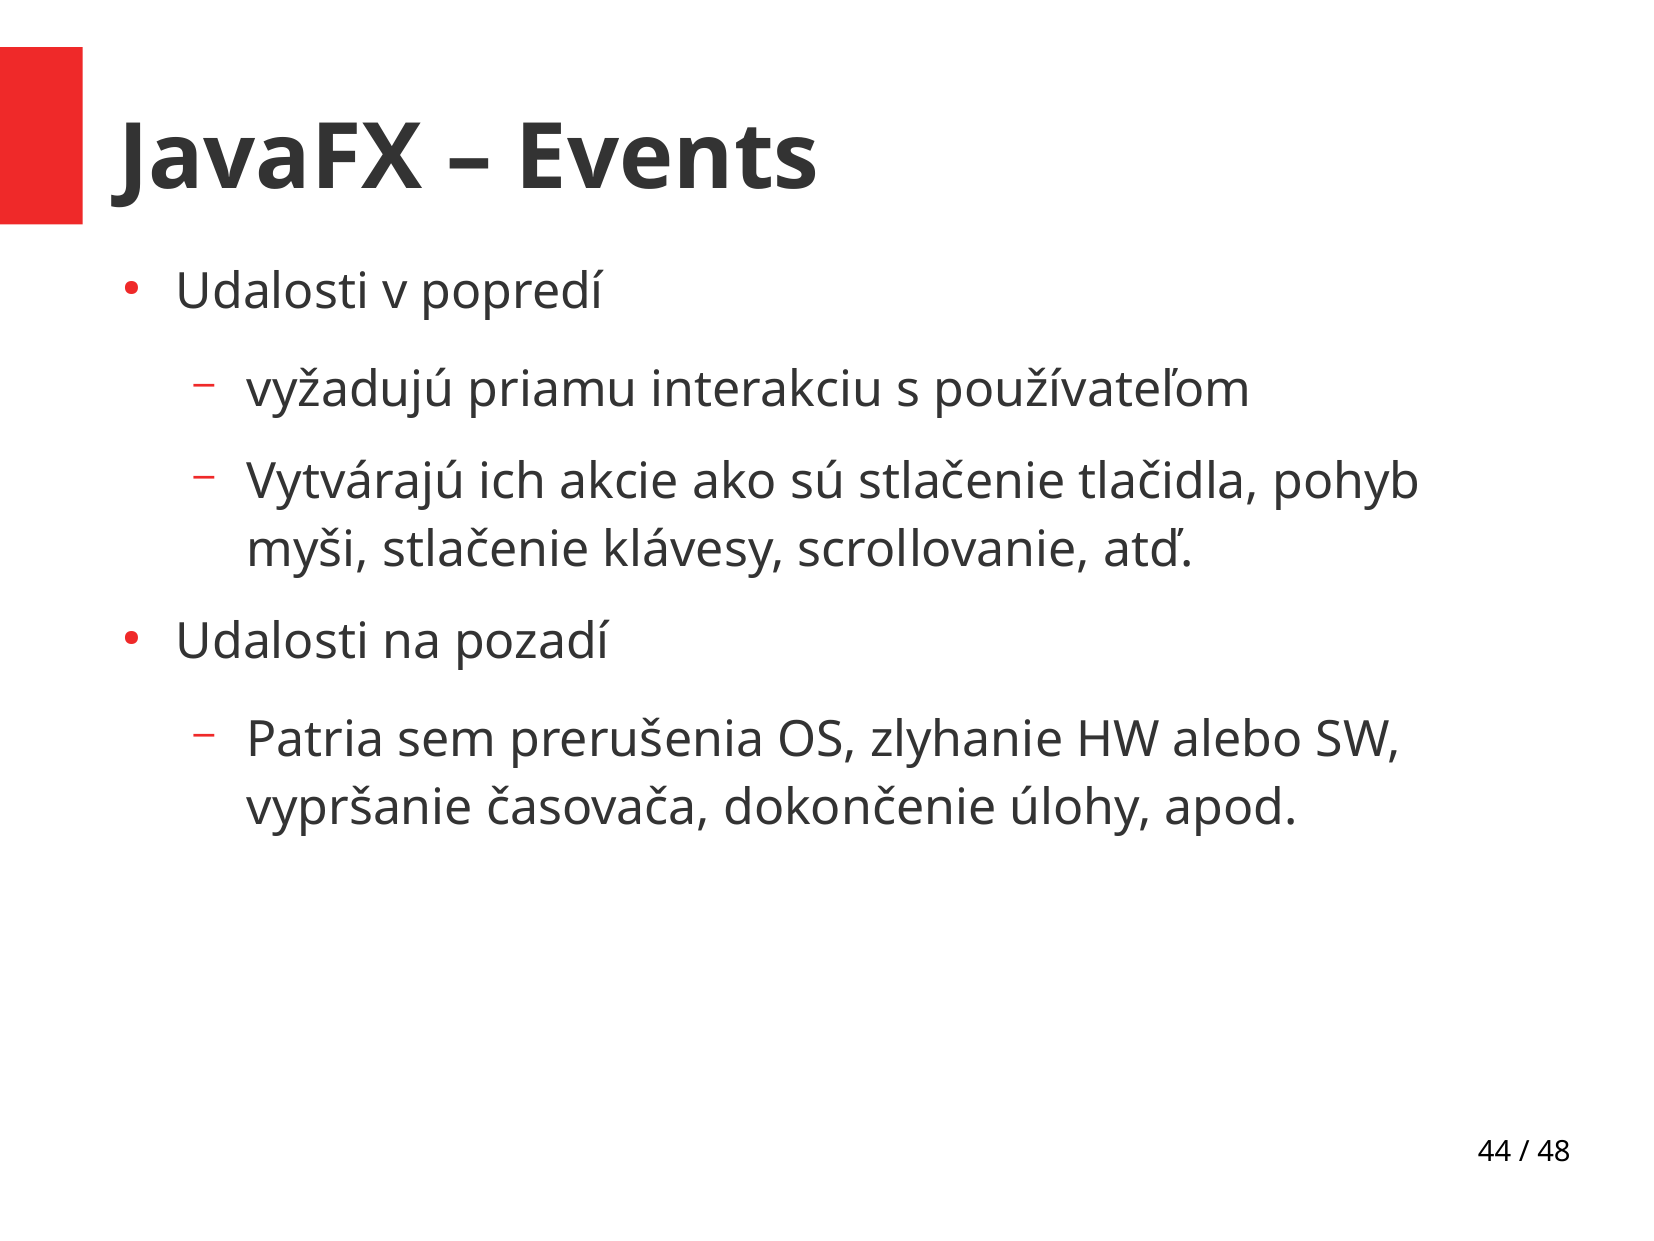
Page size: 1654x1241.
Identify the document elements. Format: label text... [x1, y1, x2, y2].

list Udalosti v popredí vyžadujú priamu interakciu s používateľom Vytvárajú ich akcie ako sú stlačenie tlačidla, pohyb myši, stlačenie klávesy, scrollovanie, atď. Udalosti na pozadí Patria sem prerušenia OS, zlyhanie HW alebo SW, vypršanie časovača, dokončenie úlohy, apod. [105, 255, 1523, 975]
title JavaFX – Events [118, 49, 1571, 257]
